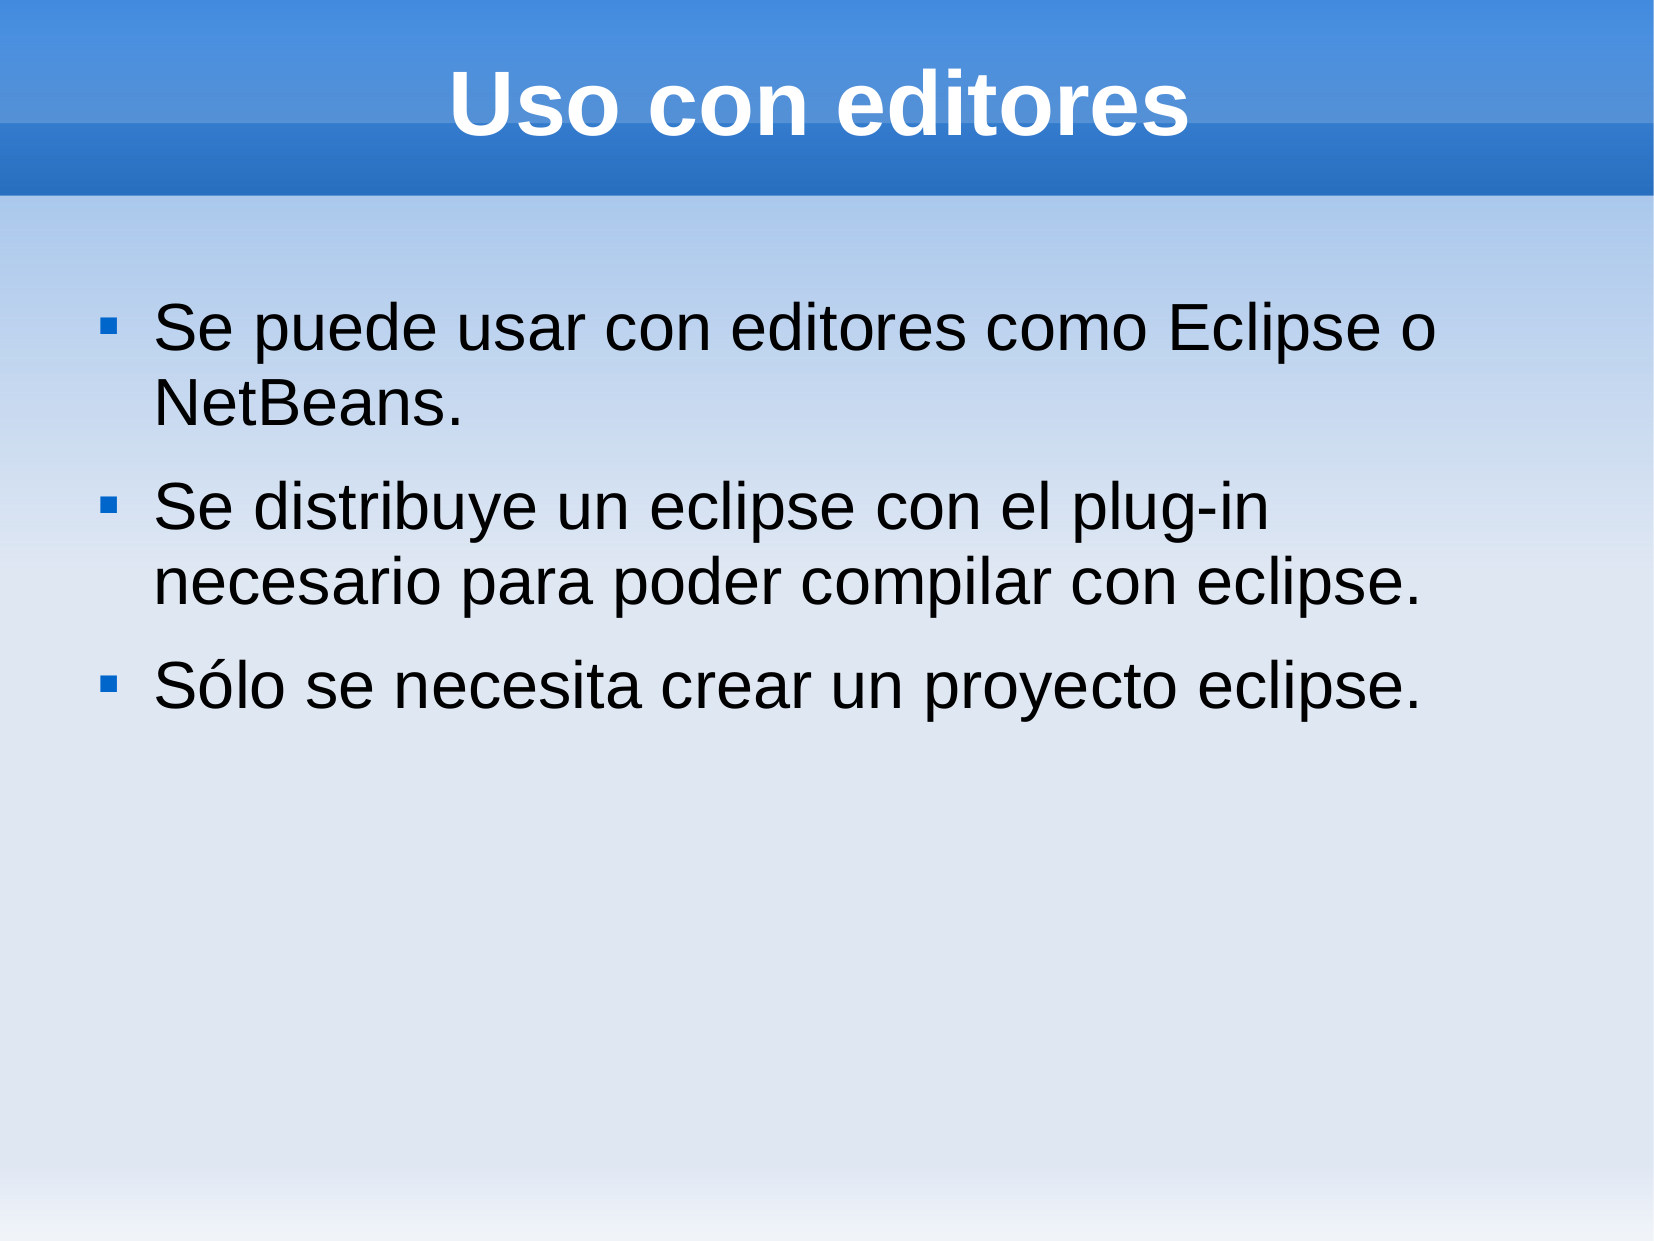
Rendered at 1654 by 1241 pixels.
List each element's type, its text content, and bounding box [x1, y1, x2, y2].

list Se puede usar con editores como Eclipse o NetBeans. Se distribuye un eclipse con el plug-in necesario para poder compilar con eclipse. Sólo se necesita crear un proyecto eclipse. [82, 290, 1571, 1094]
title Uso con editores [76, 7, 1565, 200]
picture [0, 0, 1654, 1241]
